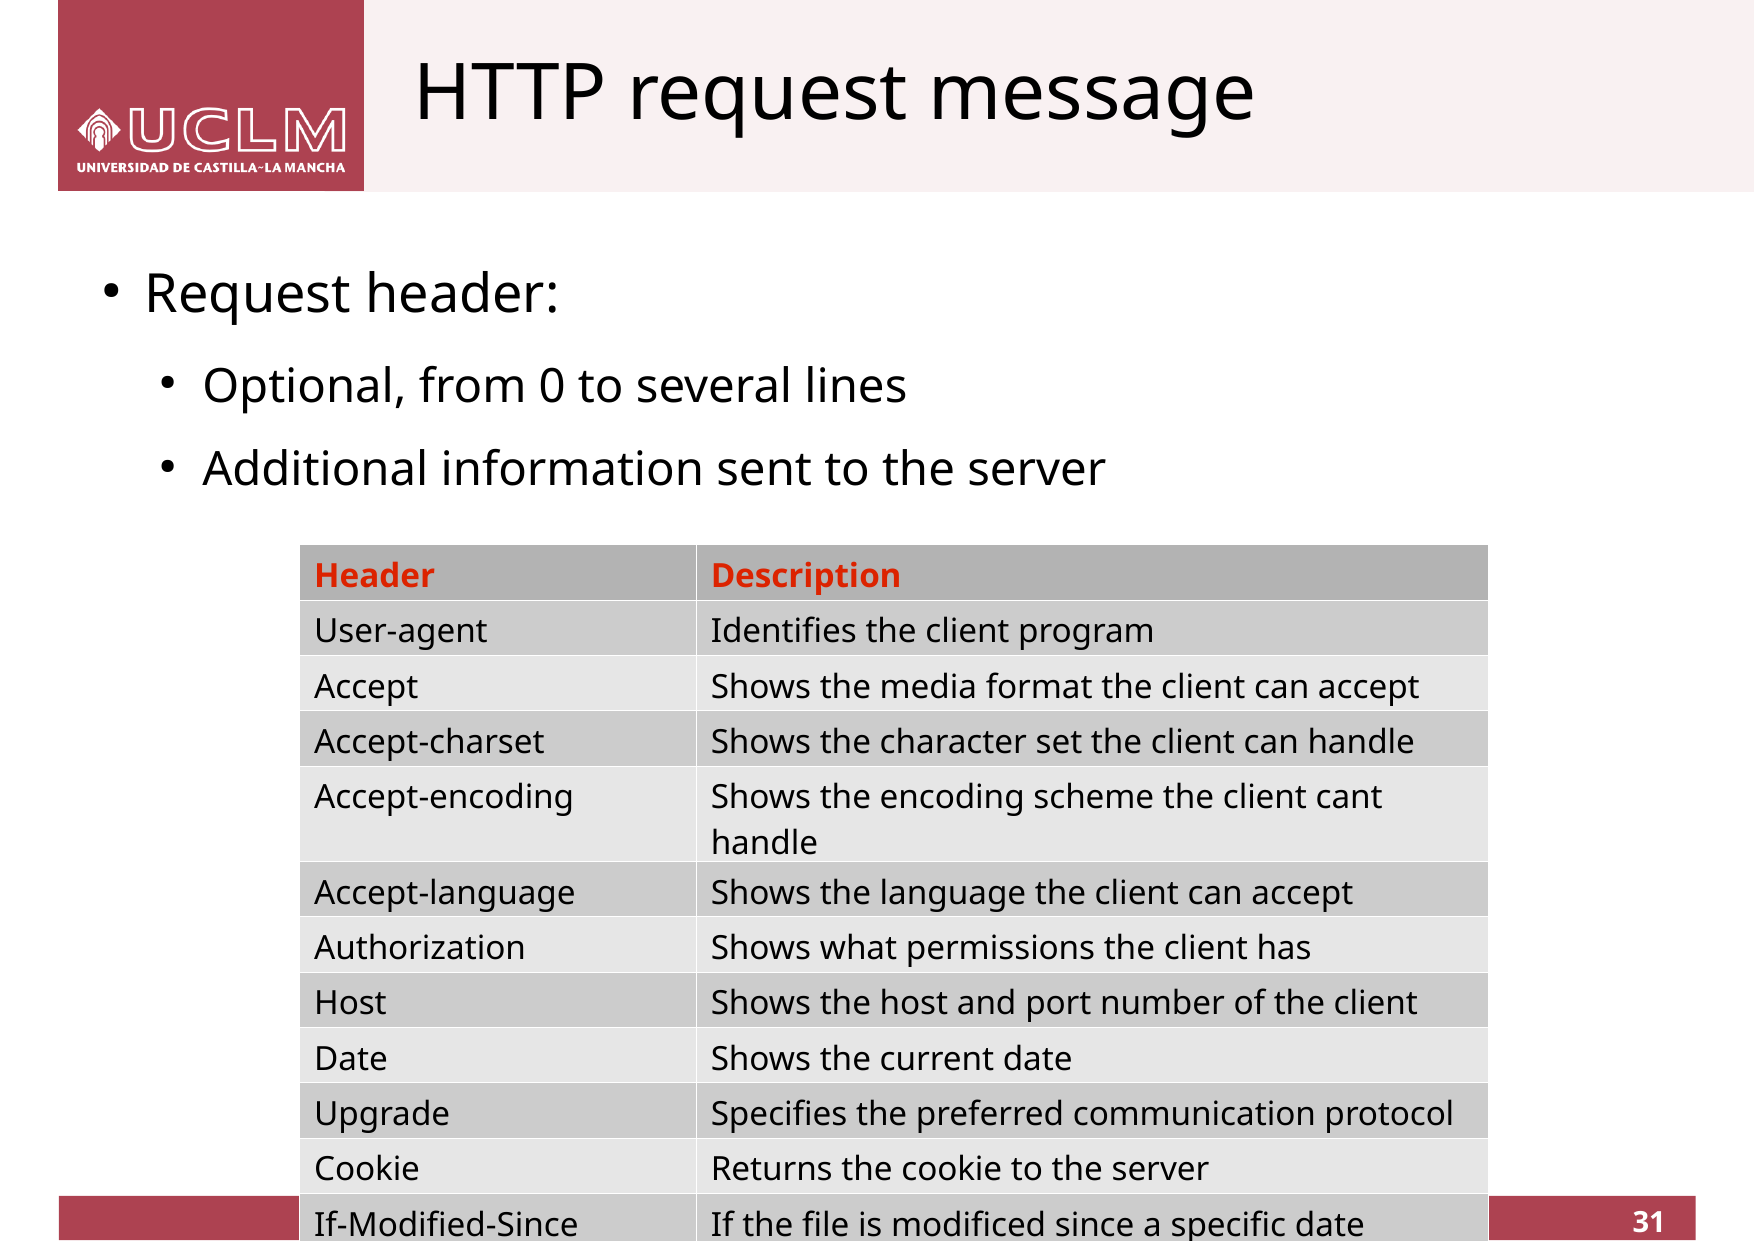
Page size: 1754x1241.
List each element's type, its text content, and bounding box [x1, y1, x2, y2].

table_cell Date [300, 1028, 696, 1082]
table_cell Accept-language [300, 862, 696, 916]
table_cell User-agent [300, 601, 696, 655]
table_cell Upgrade [300, 1083, 696, 1138]
table_cell If-Modified-Since [300, 1194, 696, 1241]
table_cell Accept-encoding [300, 767, 696, 861]
table_cell Shows the host and port number of the client [697, 973, 1488, 1027]
table_cell Host [300, 973, 696, 1027]
table_cell Shows the language the client can accept [697, 862, 1488, 916]
table_cell Accept [300, 656, 696, 710]
table_cell Shows the encoding scheme the client cant handle [697, 767, 1488, 861]
table_cell Accept-charset [300, 711, 696, 766]
table_cell Shows what permissions the client has [697, 917, 1488, 972]
table_cell Returns the cookie to the server [697, 1139, 1488, 1193]
table_header Header [300, 545, 696, 600]
table_cell Shows the character set the client can handle [697, 711, 1488, 766]
table_cell Shows the current date [697, 1028, 1488, 1082]
picture [58, 0, 364, 191]
table_cell Authorization [300, 917, 696, 972]
list Request header: Optional, from 0 to several lines Additional information sent to the server [87, 254, 1667, 502]
table_cell Identifies the client program [697, 601, 1488, 655]
table_cell Specifies the preferred communication protocol [697, 1083, 1488, 1138]
table_cell If the file is modificed since a specific date [697, 1194, 1488, 1241]
table_cell Shows the media format the client can accept [697, 656, 1488, 710]
title HTTP request message [413, 0, 1667, 198]
table_cell Cookie [300, 1139, 696, 1193]
table_header Description [697, 545, 1488, 600]
